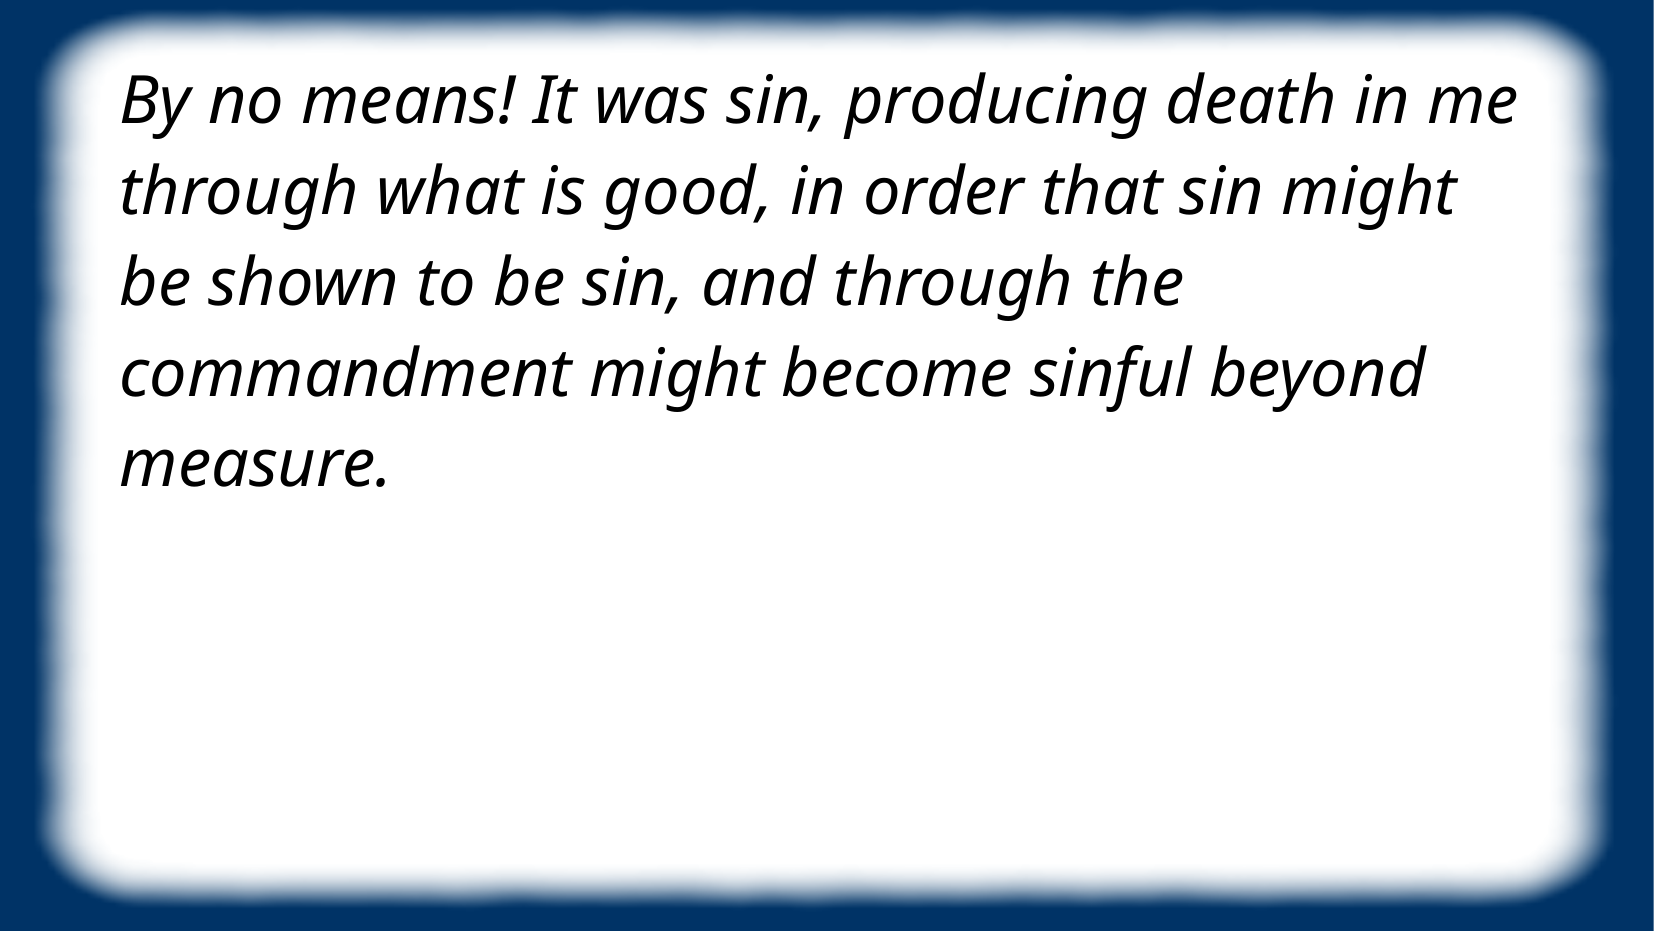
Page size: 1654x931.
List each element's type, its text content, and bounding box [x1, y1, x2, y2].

text_box By no means! It was sin, producing death in me through what is good, in order that sin might be shown to be sin, and through the commandment might become sinful beyond measure. [105, 45, 1546, 504]
picture [0, 0, 1654, 931]
